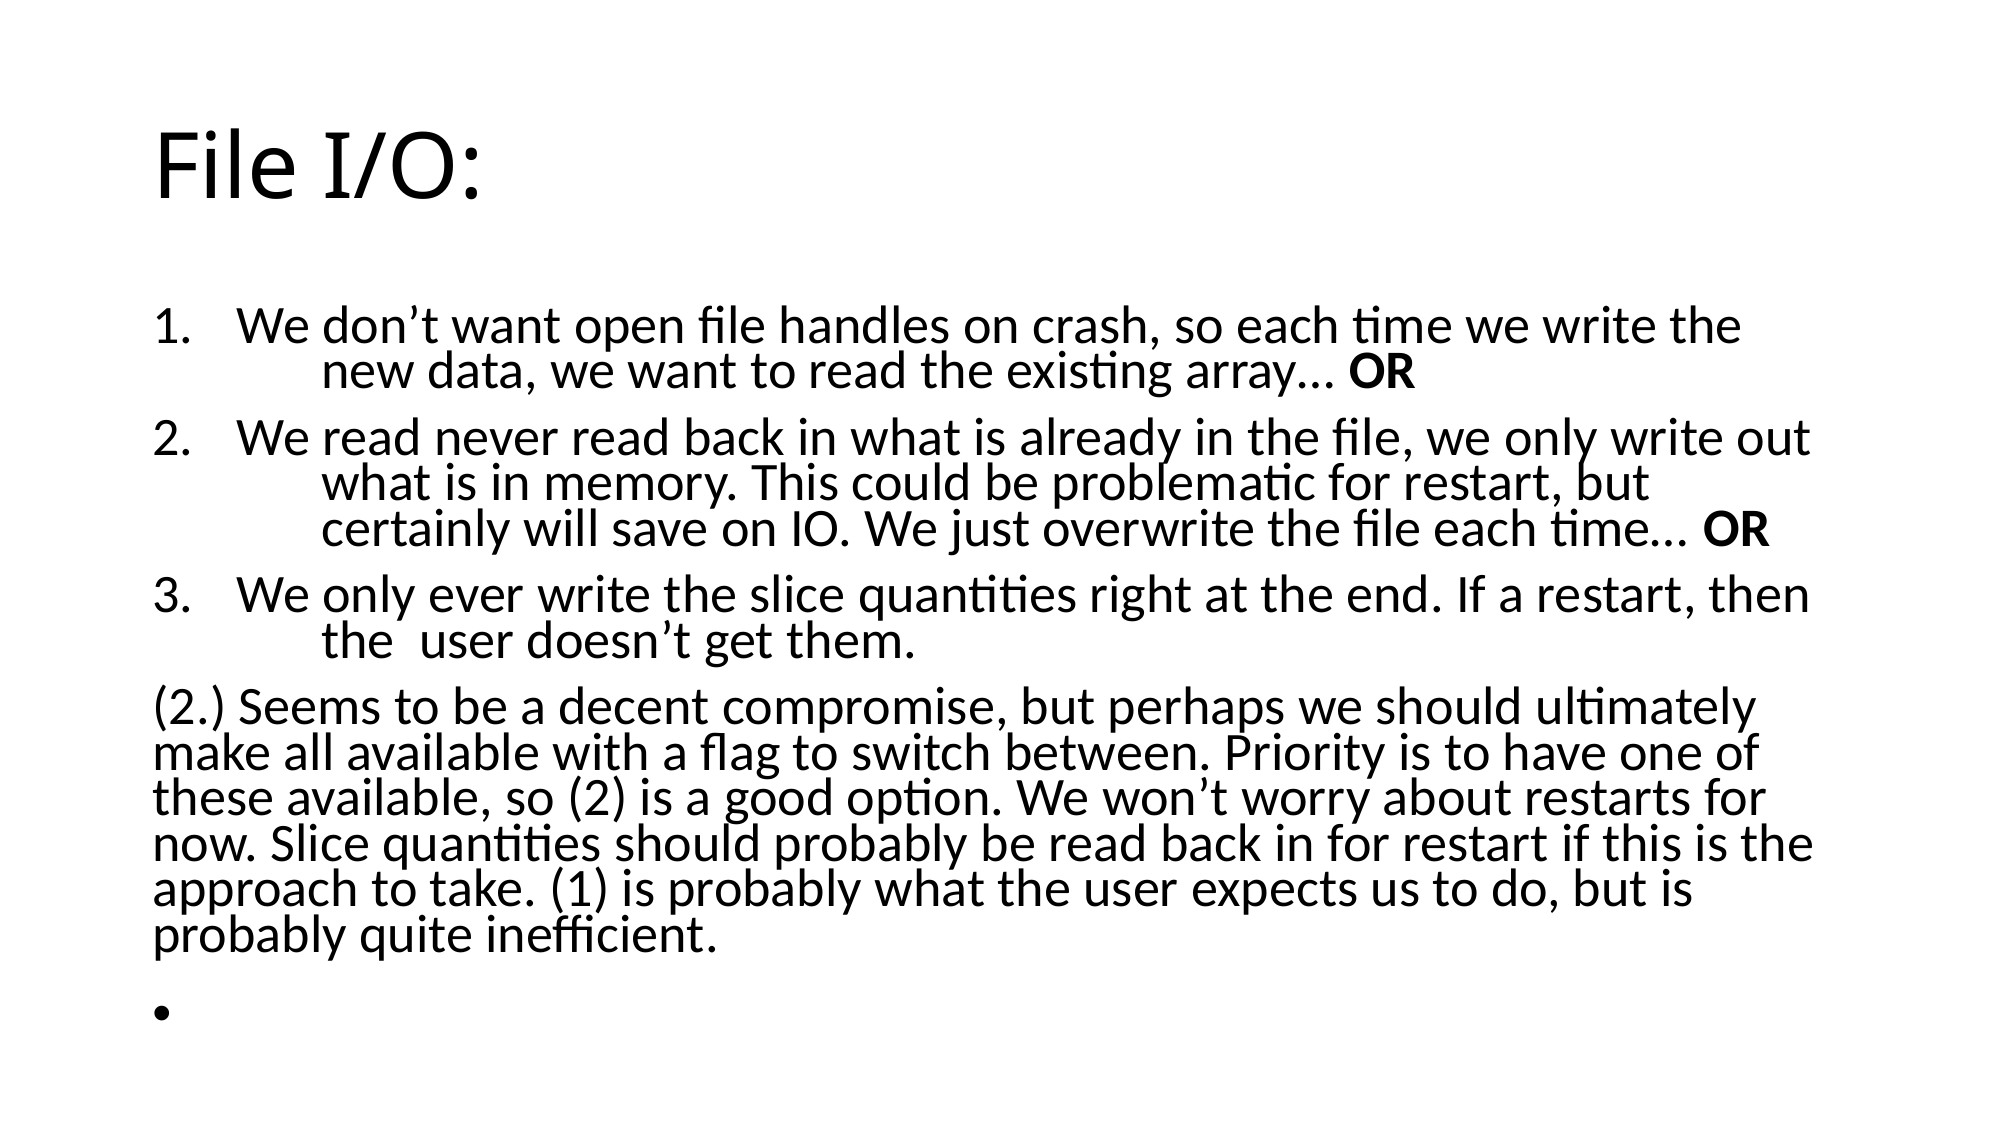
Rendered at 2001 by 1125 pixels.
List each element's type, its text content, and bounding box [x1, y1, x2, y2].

list We don’t want open file handles on crash, so each time we write the new data, we want to read the existing array… OR We read never read back in what is already in the file, we only write out what is in memory. This could be problematic for restart, but certainly will save on IO. We just overwrite the file each time… OR We only ever write the slice quantities right at the end. If a restart, then the user doesn’t get them. (2.) Seems to be a decent compromise, but perhaps we should ultimately make all available with a flag to switch between. Priority is to have one of these available, so (2) is a good option. We won’t worry about restarts for now. Slice quantities should probably be read back in for restart if this is the approach to take. (1) is probably what the user expects us to do, but is probably quite inefficient. [137, 299, 1863, 1014]
title File I/O: [137, 59, 1863, 278]
